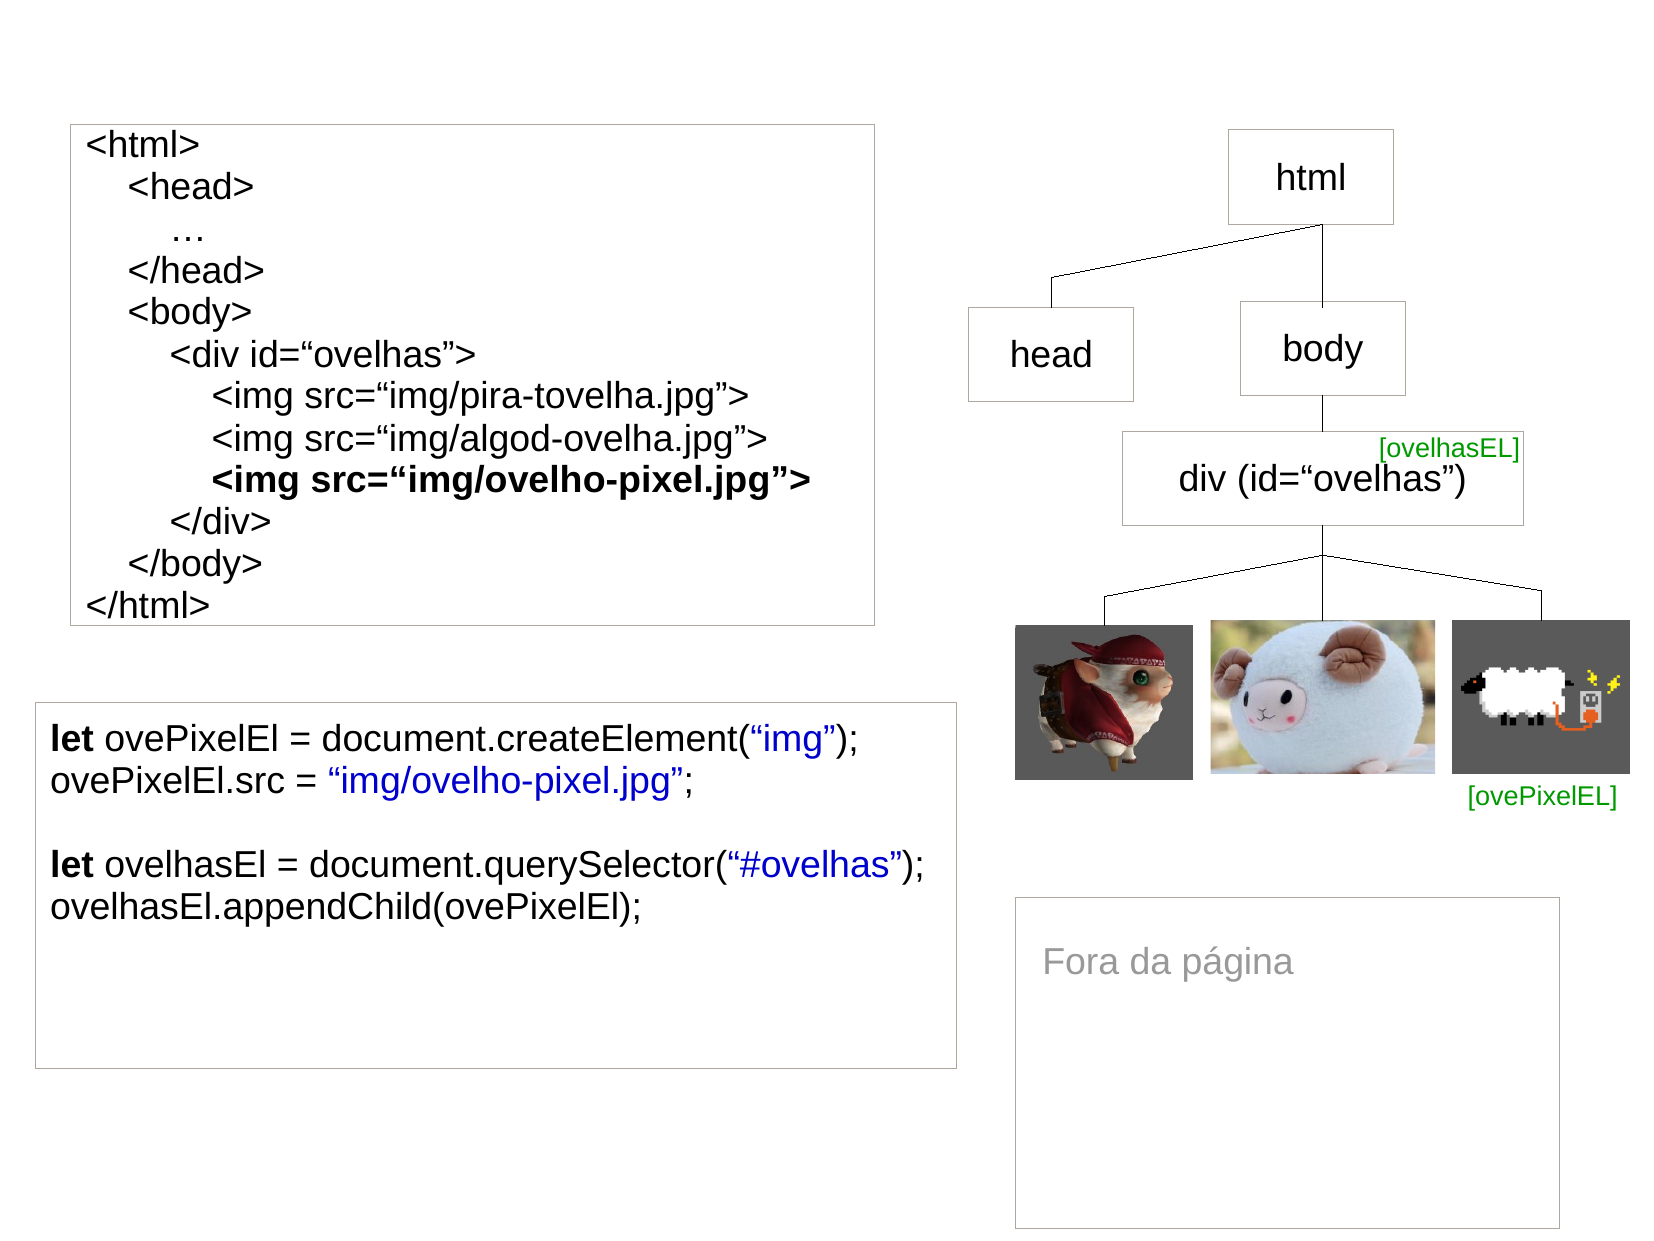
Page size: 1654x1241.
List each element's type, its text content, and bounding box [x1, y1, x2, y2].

text_box [ovePixelEL] [1452, 773, 1633, 819]
picture [1015, 625, 1193, 780]
picture [1210, 620, 1436, 774]
text_box [ovelhasEL] [1364, 425, 1535, 471]
text_box [1015, 897, 1560, 1229]
text_box head [968, 307, 1134, 402]
text_box div (id=“ovelhas”) [1122, 431, 1524, 526]
text_box html [1228, 129, 1394, 225]
picture [1452, 620, 1630, 773]
text_box let ovePixelEl = document.createElement(“img”); ovePixelEl.src = “img/ovelho-pixel.jpg”; let ovelhasEl = document.querySelector(“#ovelhas”); ovelhasEl.appendChild(ovePixelEl); [35, 702, 957, 1069]
text_box body [1240, 301, 1406, 396]
text_box <html> <head> … </head> <body> <div id=“ovelhas”> <img src=“img/pira-tovelha.jpg”> <img src=“img/algod-ovelha.jpg”> <img src=“img/ovelho-pixel.jpg”> </div> </body> </html> [70, 124, 875, 626]
text_box Fora da página [1027, 933, 1347, 990]
